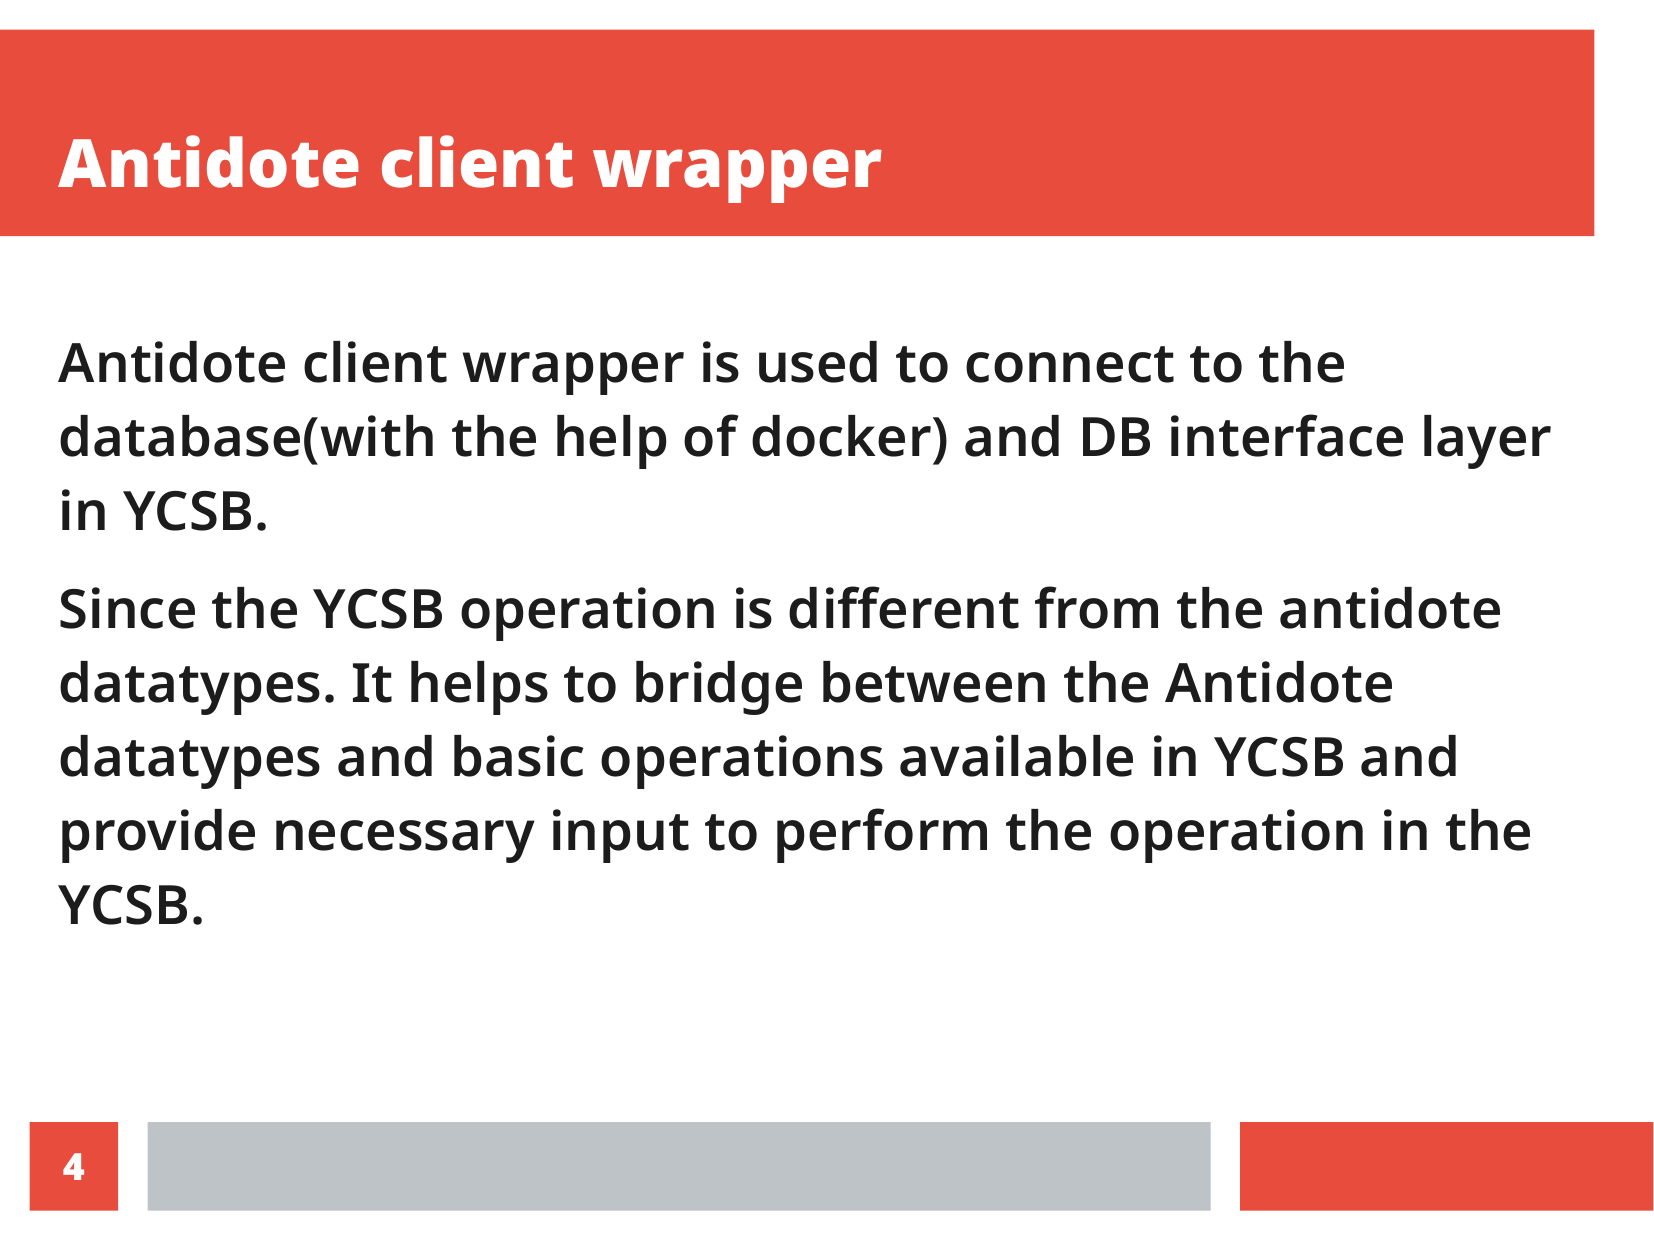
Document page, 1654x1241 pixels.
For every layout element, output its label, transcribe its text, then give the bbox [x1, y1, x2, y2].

list Antidote client wrapper is used to connect to the database(with the help of docker) and DB interface layer in YCSB. Since the YCSB operation is different from the antidote datatypes. It helps to bridge between the Antidote datatypes and basic operations available in YCSB and provide necessary input to perform the operation in the YCSB. [59, 324, 1565, 1093]
title Antidote client wrapper [59, 59, 1595, 207]
